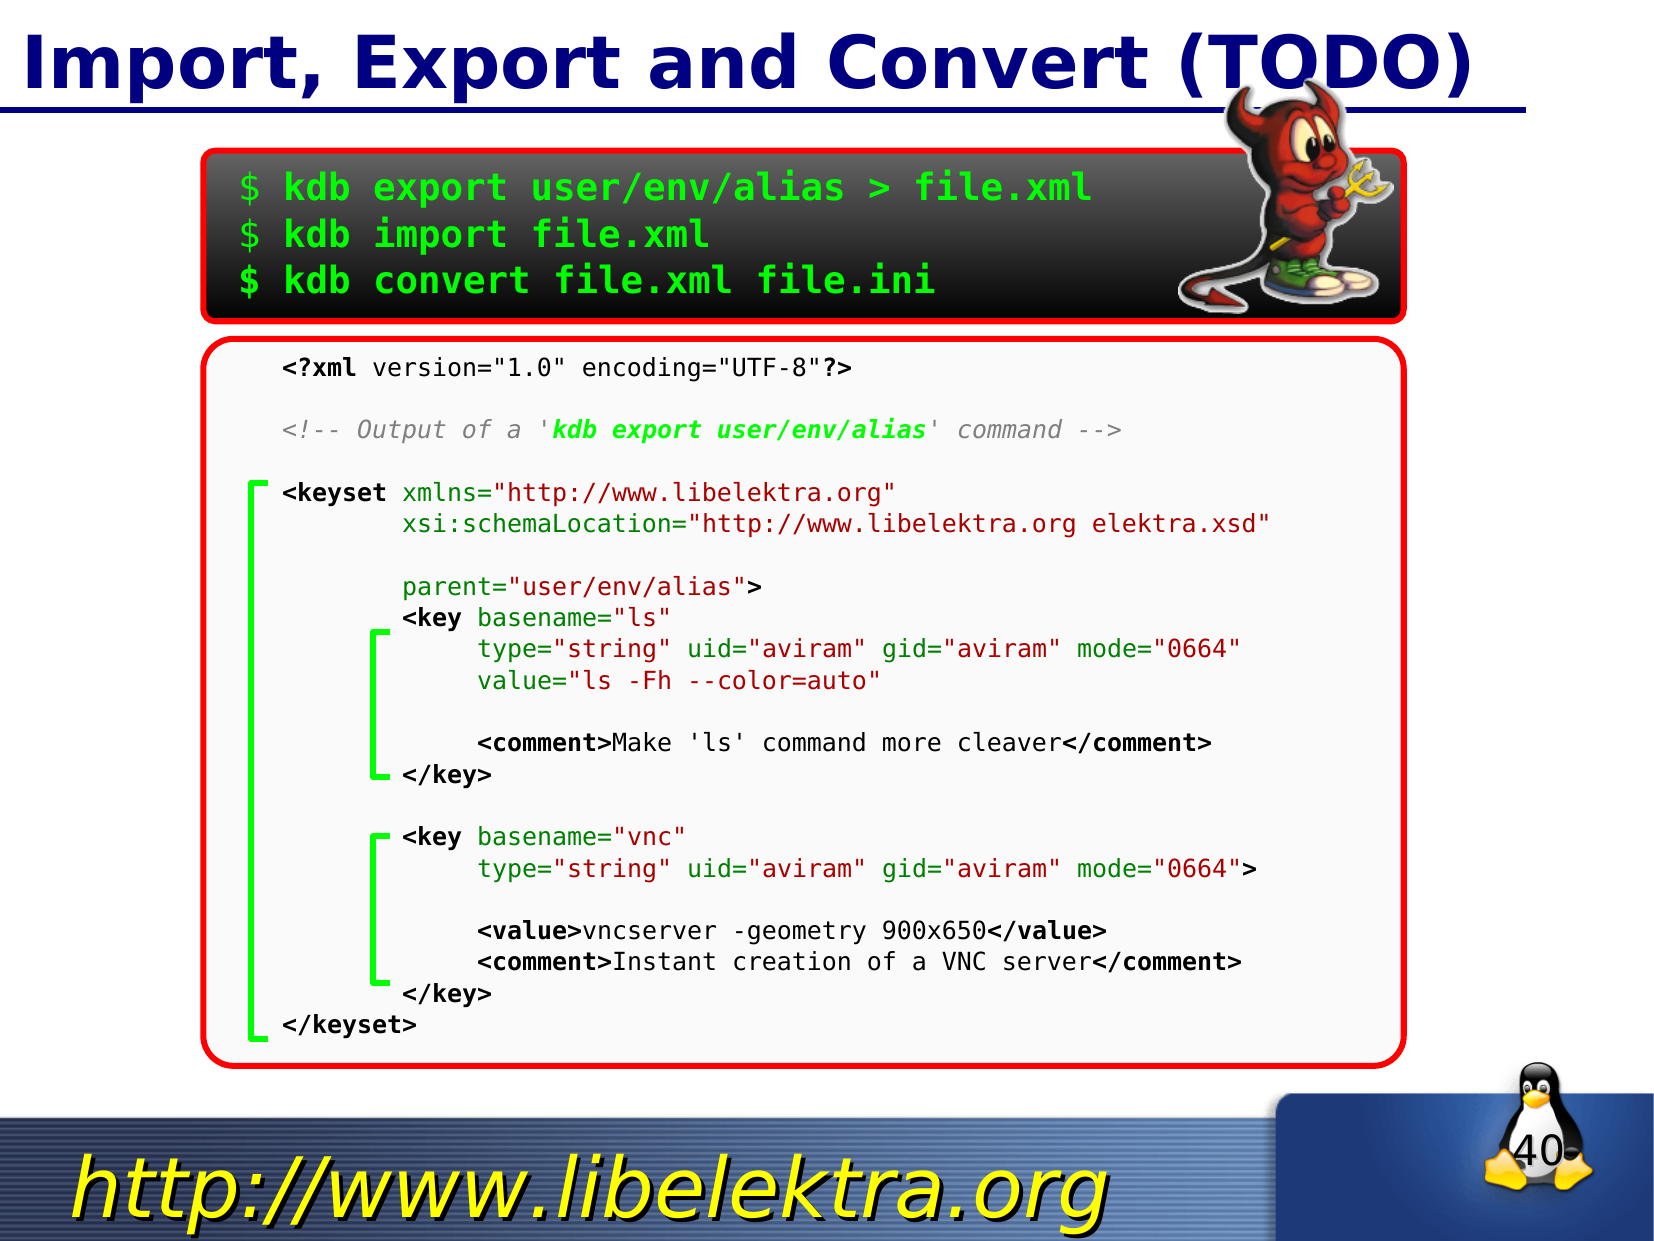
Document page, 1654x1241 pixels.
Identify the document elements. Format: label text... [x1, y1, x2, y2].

text_box Import, Export and Convert (TODO) [21, 14, 1611, 111]
text_box $ kdb export user/env/alias > file.xml $ kdb import file.xml $ kdb convert file.xml file.ini [238, 162, 1184, 331]
text_box <Nummer> [1312, 1122, 1566, 1178]
text_box [1184, 151, 1404, 322]
picture [1178, 77, 1394, 314]
text_box <?xml version="1.0" encoding="UTF-8"?> <!-- Output of a 'kdb export user/env/alias' command --> <keyset xmlns="http://www.libelektra.org" xsi:schemaLocation="http://www.libelektra.org elektra.xsd" parent="user/env/alias"> <key basename="ls" type="string" uid="aviram" gid="aviram" mode="0664" value="ls -Fh --color=auto" <comment>Make 'ls' command more cleaver</comment> </key> <key basename="vnc" type="string" uid="aviram" gid="aviram" mode="0664"> <value>vncserver -geometry 900x650</value> <comment>Instant creation of a VNC server</comment> </key> </keyset> [282, 350, 1376, 1038]
picture [0, 1061, 1654, 1241]
text_box [203, 338, 1404, 1066]
text_box [203, 150, 1178, 322]
